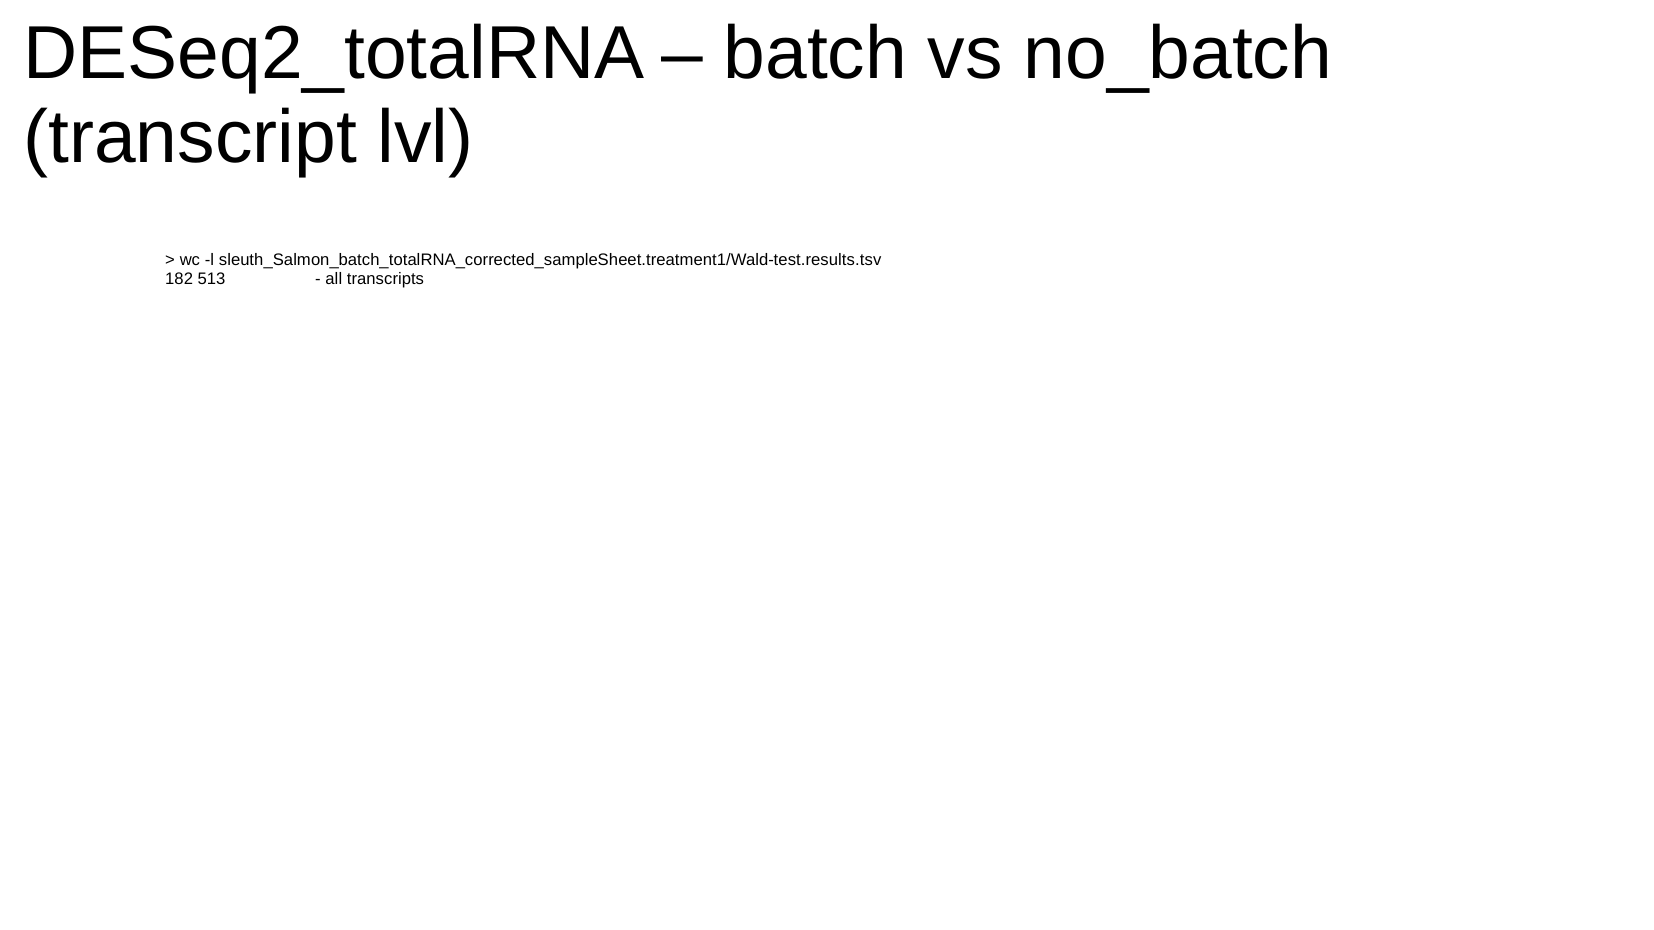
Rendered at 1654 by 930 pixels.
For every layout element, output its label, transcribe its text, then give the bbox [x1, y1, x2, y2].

text_box > wc -l sleuth_Salmon_batch_totalRNA_corrected_sampleSheet.treatment1/Wald-test.results.tsv 182 513 - all transcripts [150, 243, 1231, 846]
title DESeq2_totalRNA – batch vs no_batch (transcript lvl) [23, 10, 1336, 179]
